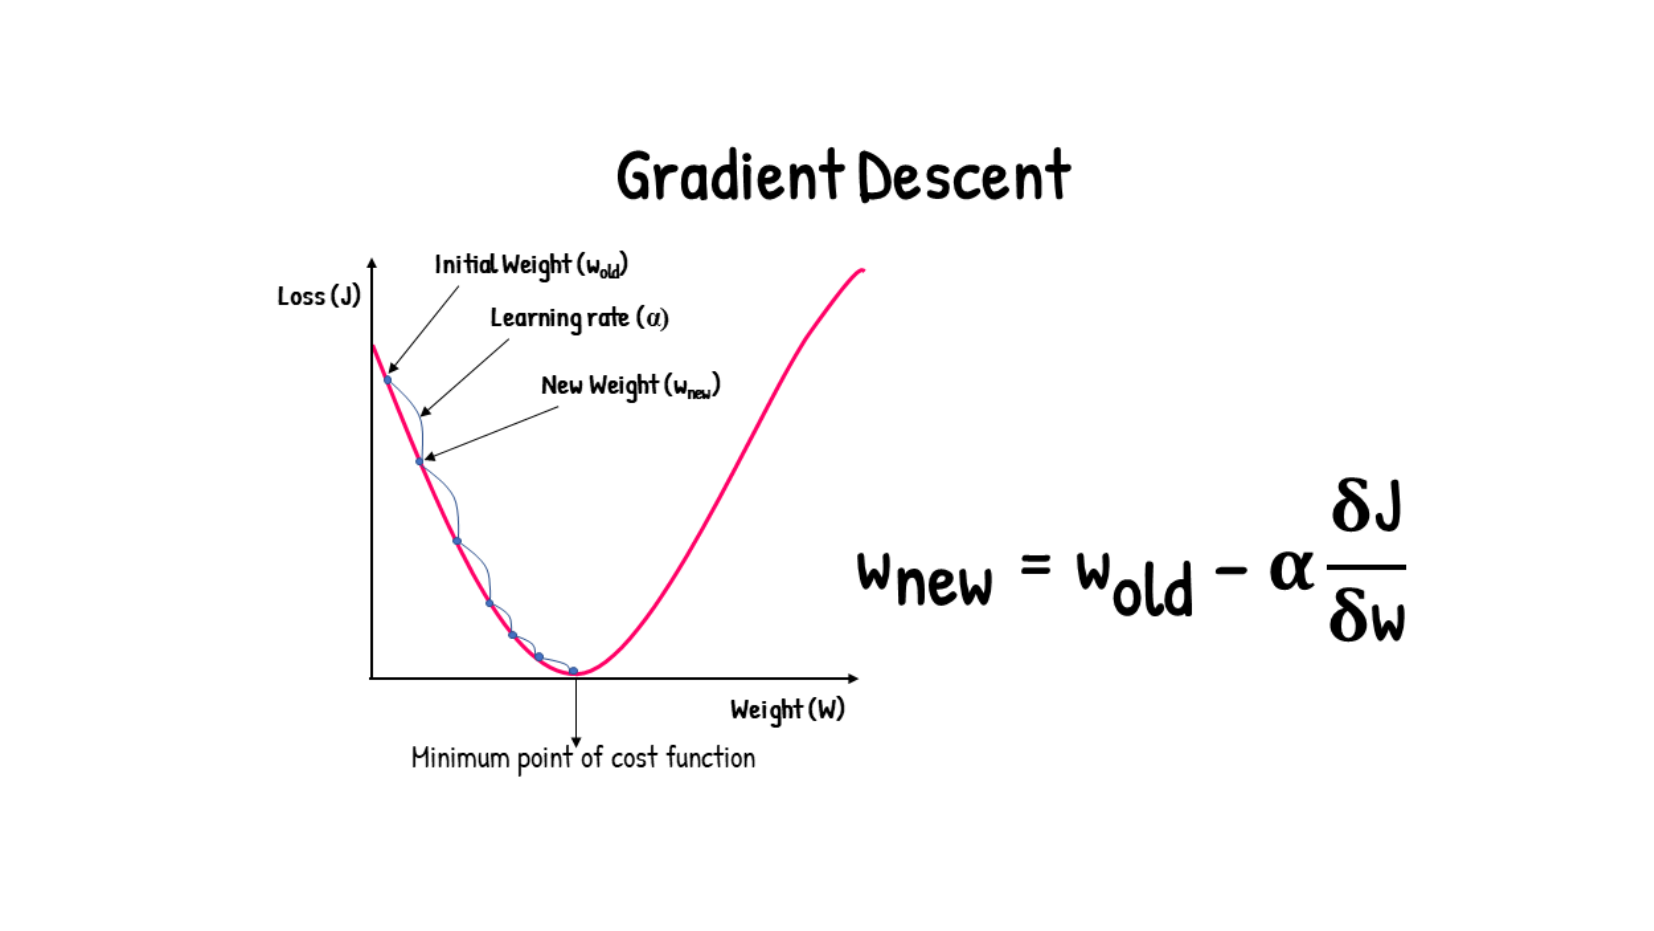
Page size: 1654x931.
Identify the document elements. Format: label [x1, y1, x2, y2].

picture [147, 109, 1536, 798]
